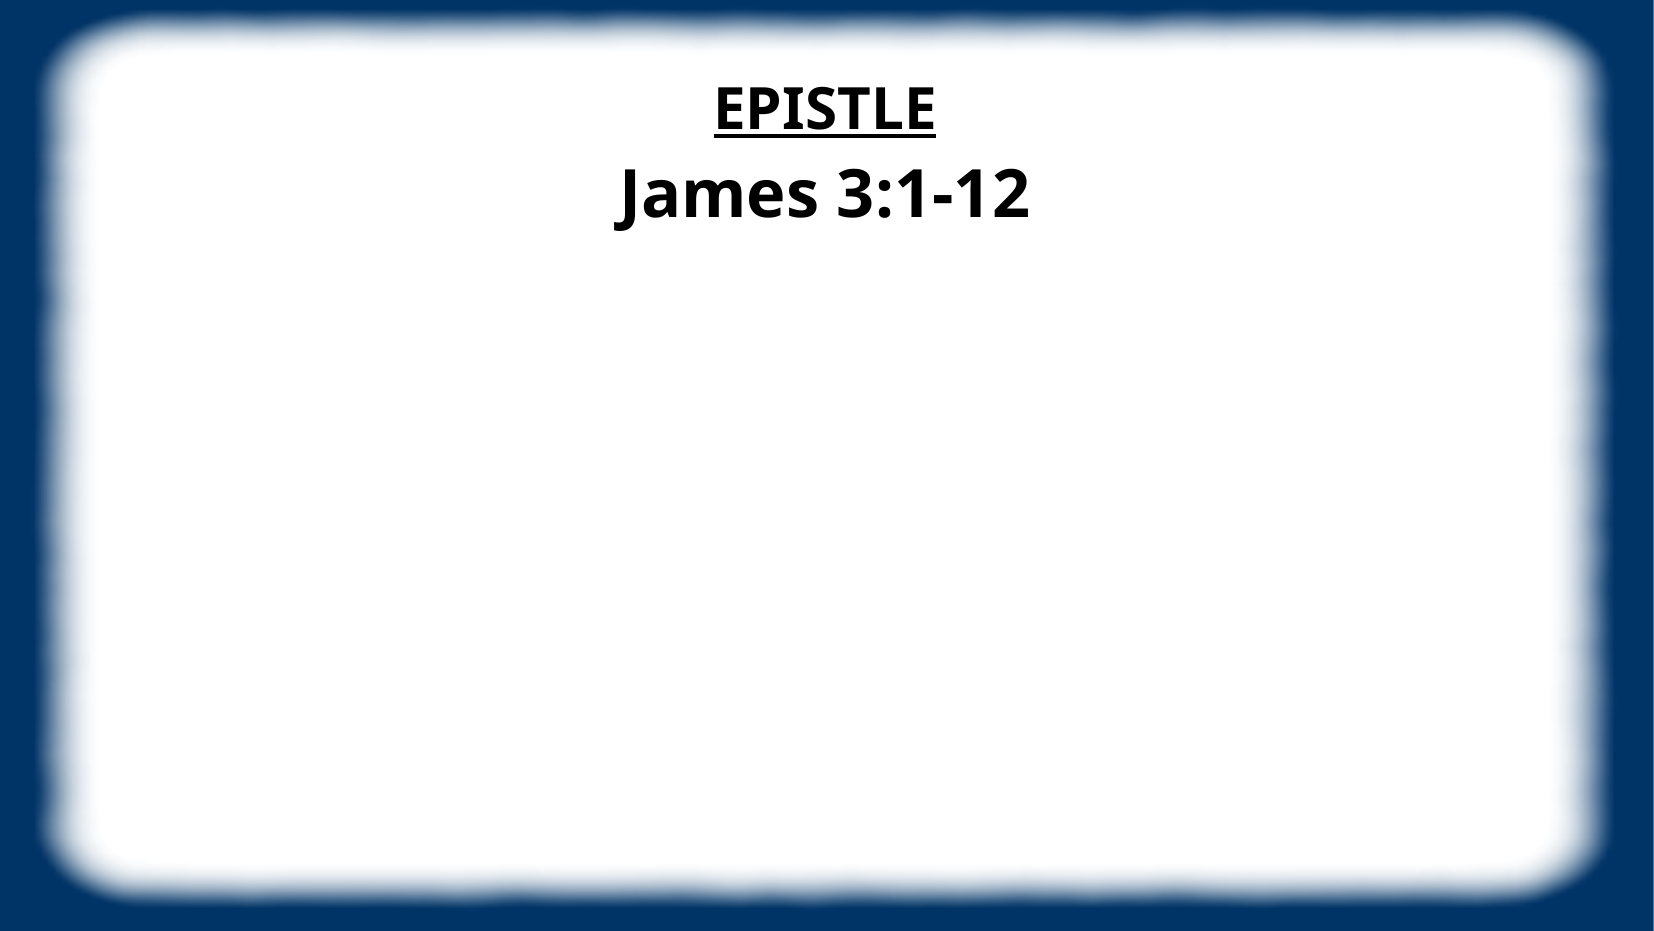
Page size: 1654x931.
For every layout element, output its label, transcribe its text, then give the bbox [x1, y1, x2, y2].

picture [0, 0, 1654, 931]
text_box EPISTLE James 3:1-12 [105, 60, 1546, 241]
